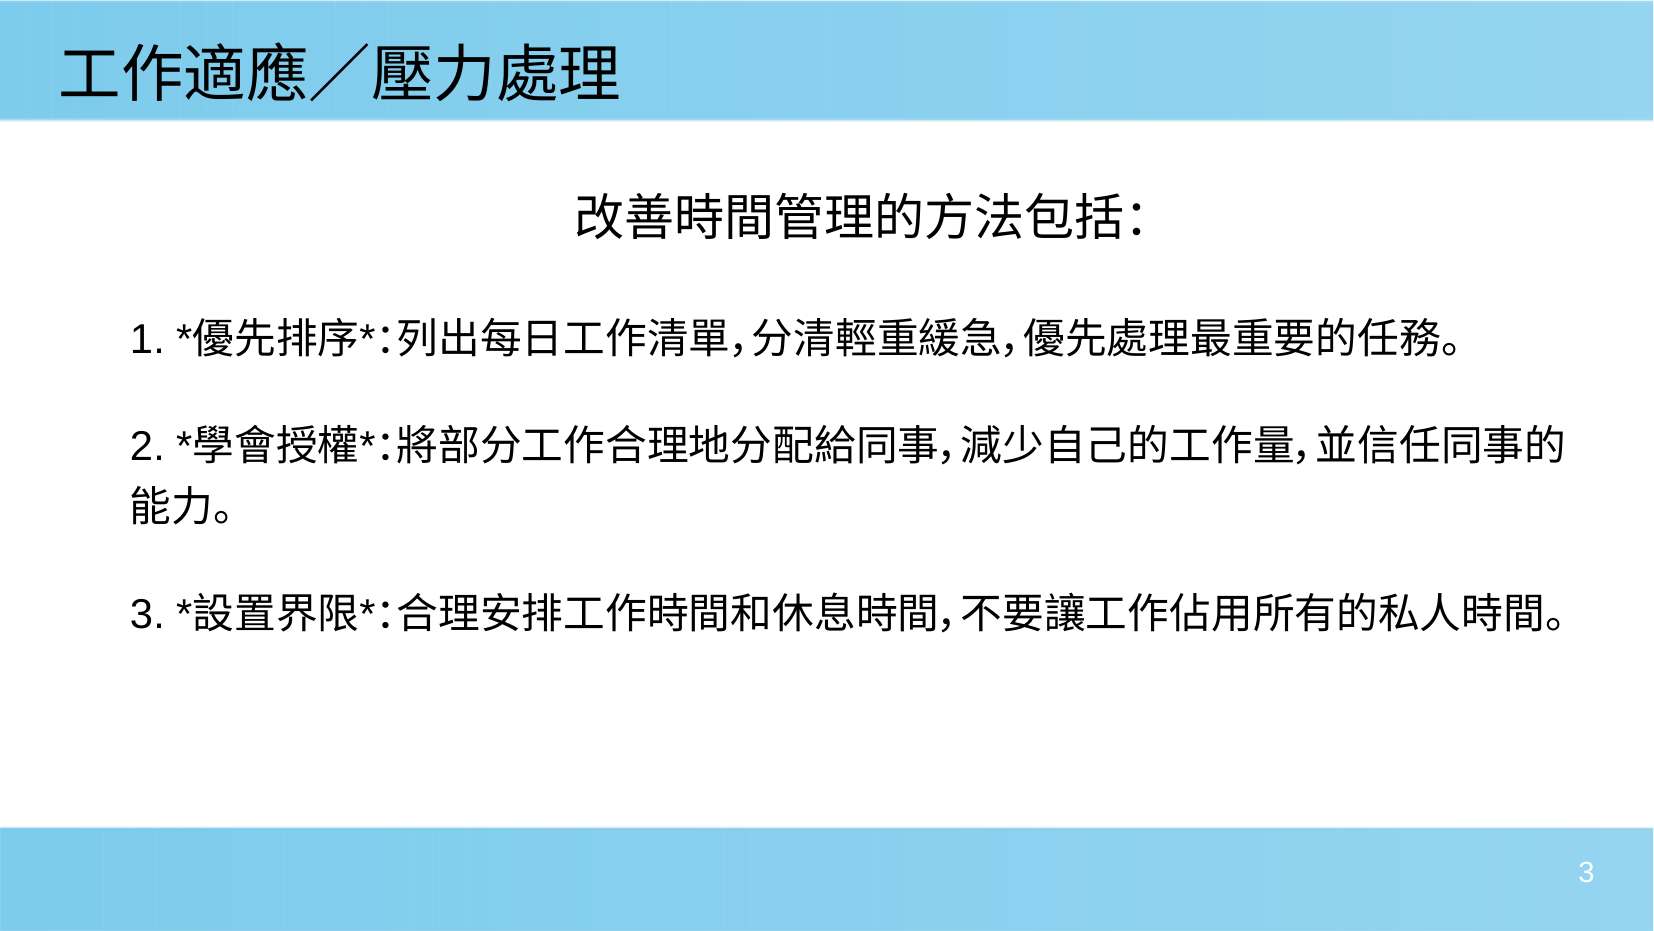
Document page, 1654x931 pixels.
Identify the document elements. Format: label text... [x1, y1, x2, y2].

list 改善時間管理的方法包括： 1. *優先排序*：列出每日工作清單，分清輕重緩急，優先處理最重要的任務。 2. *學會授權*：將部分工作合理地分配給同事，減少自己的工作量，並信任同事的能力。 3. *設置界限*：合理安排工作時間和休息時間，不要讓工作佔用所有的私人時間。 [59, 177, 1595, 768]
title 工作適應／壓力處理 [59, 23, 1595, 115]
